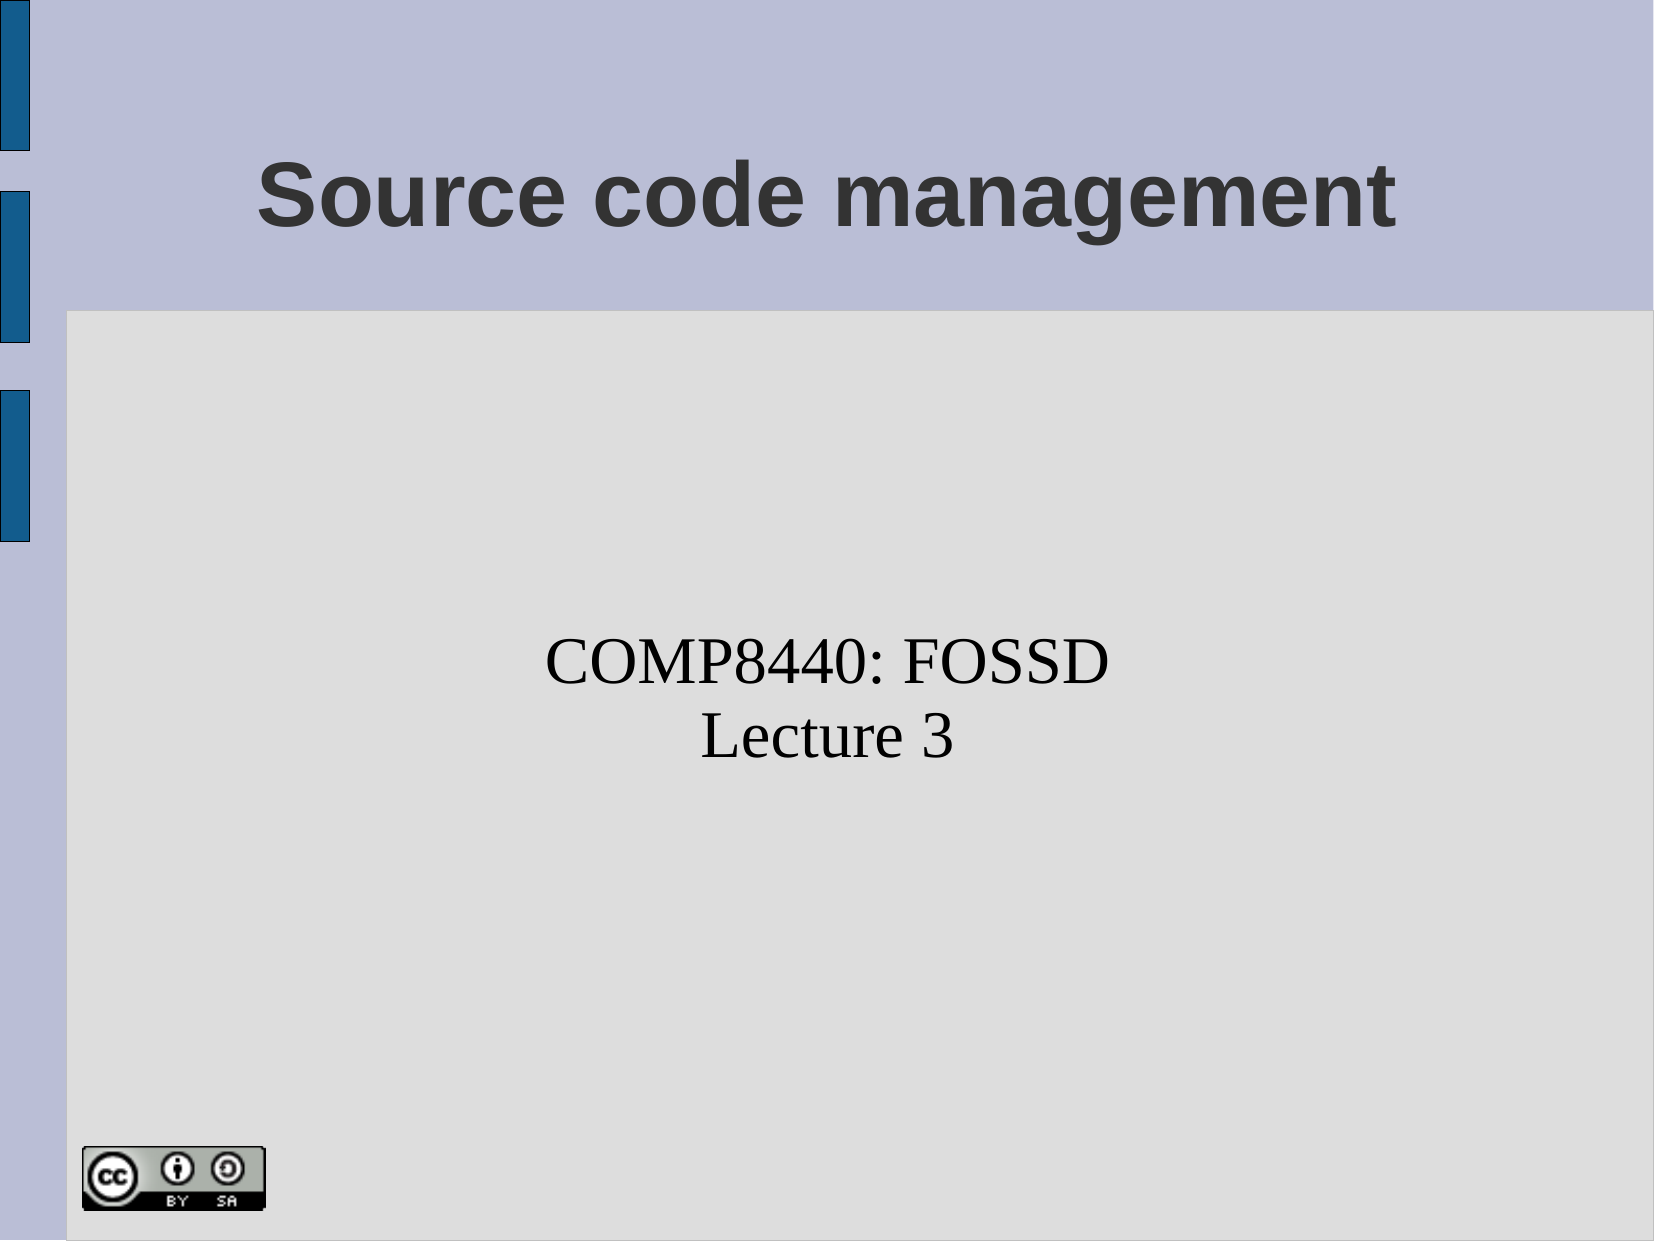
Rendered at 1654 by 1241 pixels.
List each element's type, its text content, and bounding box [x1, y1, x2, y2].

title Source code management [121, 91, 1534, 299]
subtitle COMP8440: FOSSD Lecture 3 [121, 344, 1534, 1127]
picture [82, 1146, 266, 1211]
